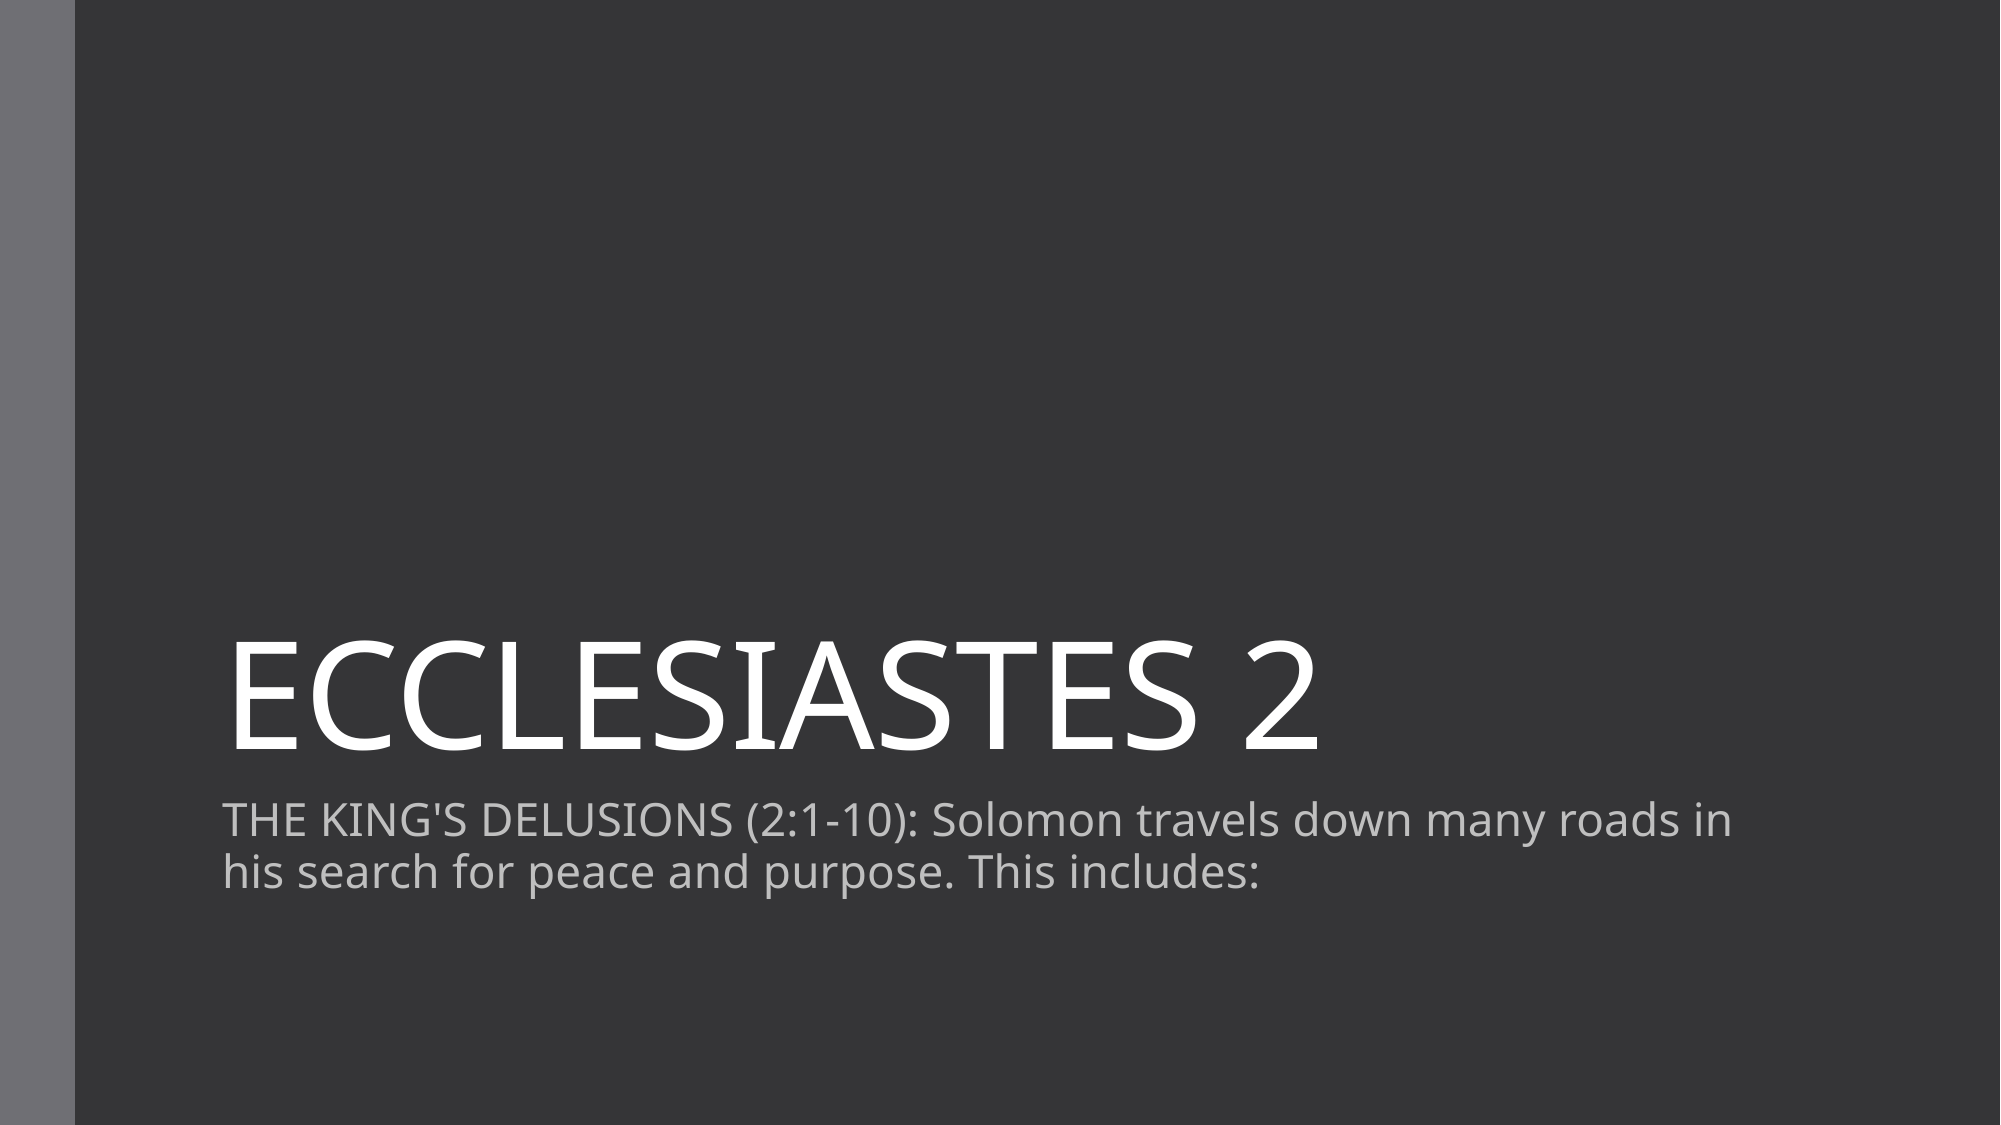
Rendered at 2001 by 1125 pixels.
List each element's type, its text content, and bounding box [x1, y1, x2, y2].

subtitle THE KING'S DELUSIONS (2:1-10): Solomon travels down many roads in his search for peace and purpose. This includes: [206, 787, 1752, 1066]
title ECCLESIASTES 2 [206, 124, 1752, 787]
